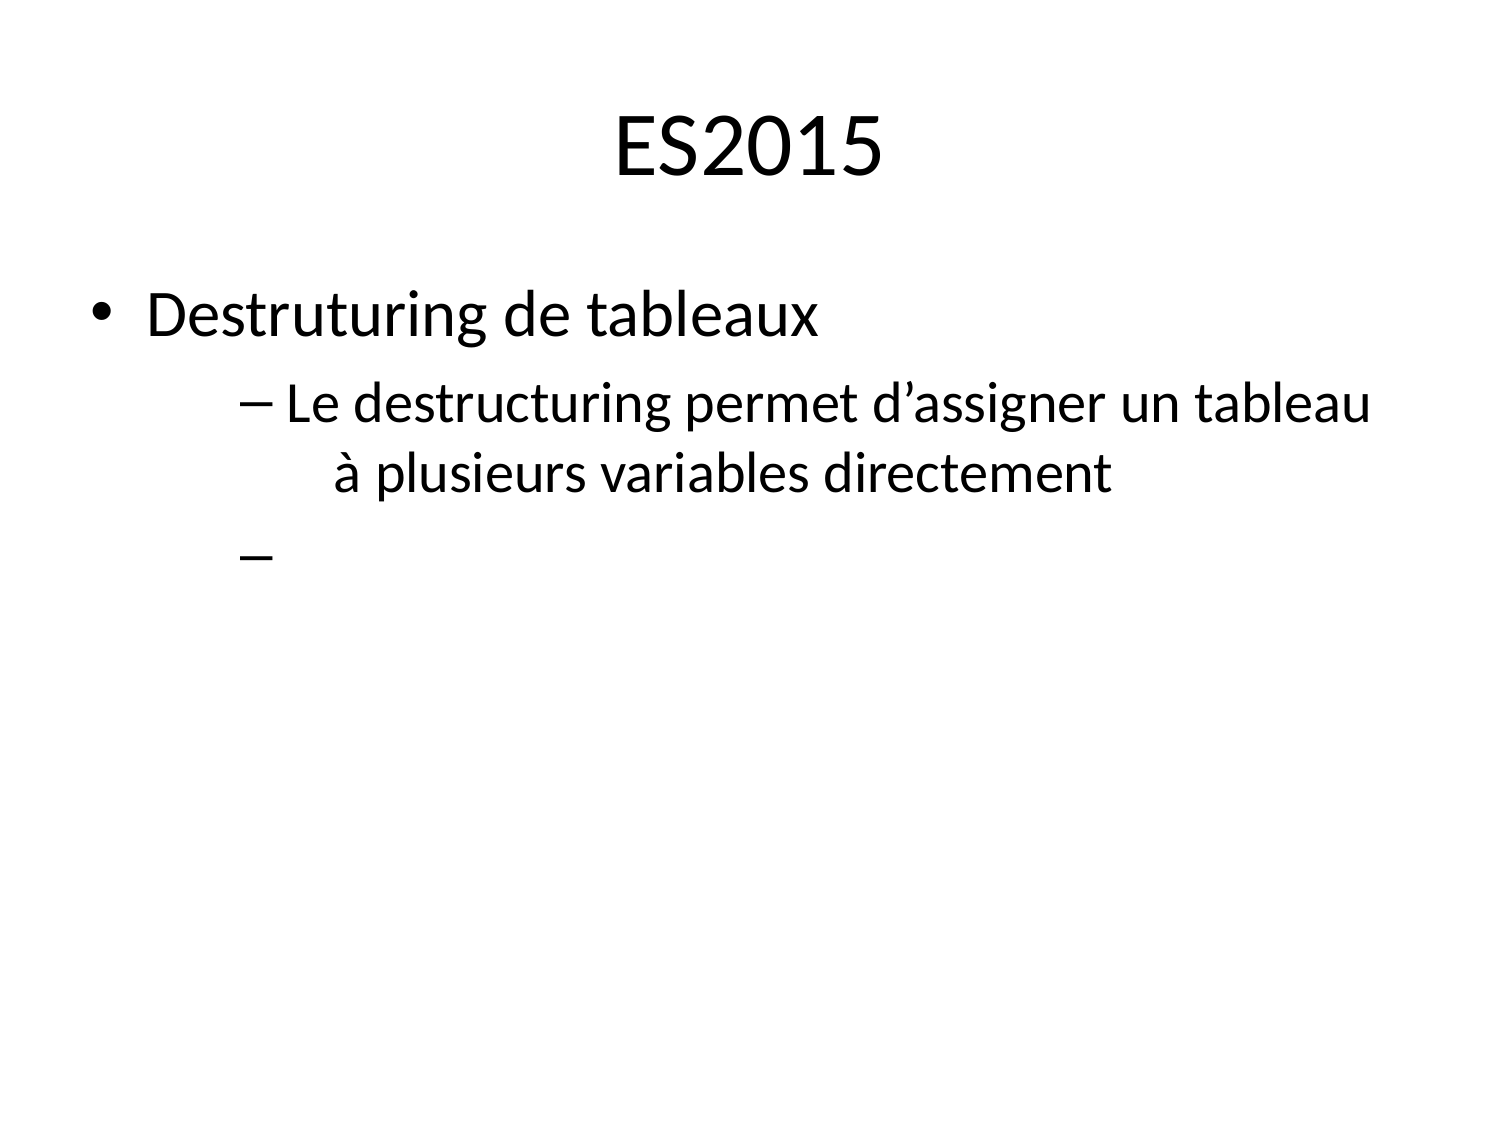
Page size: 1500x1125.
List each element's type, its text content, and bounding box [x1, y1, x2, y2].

title ES2015 [75, 45, 1426, 233]
list Destruturing de tableaux Le destructuring permet d’assigner un tableau à plusieurs variables directement [75, 262, 1426, 1005]
